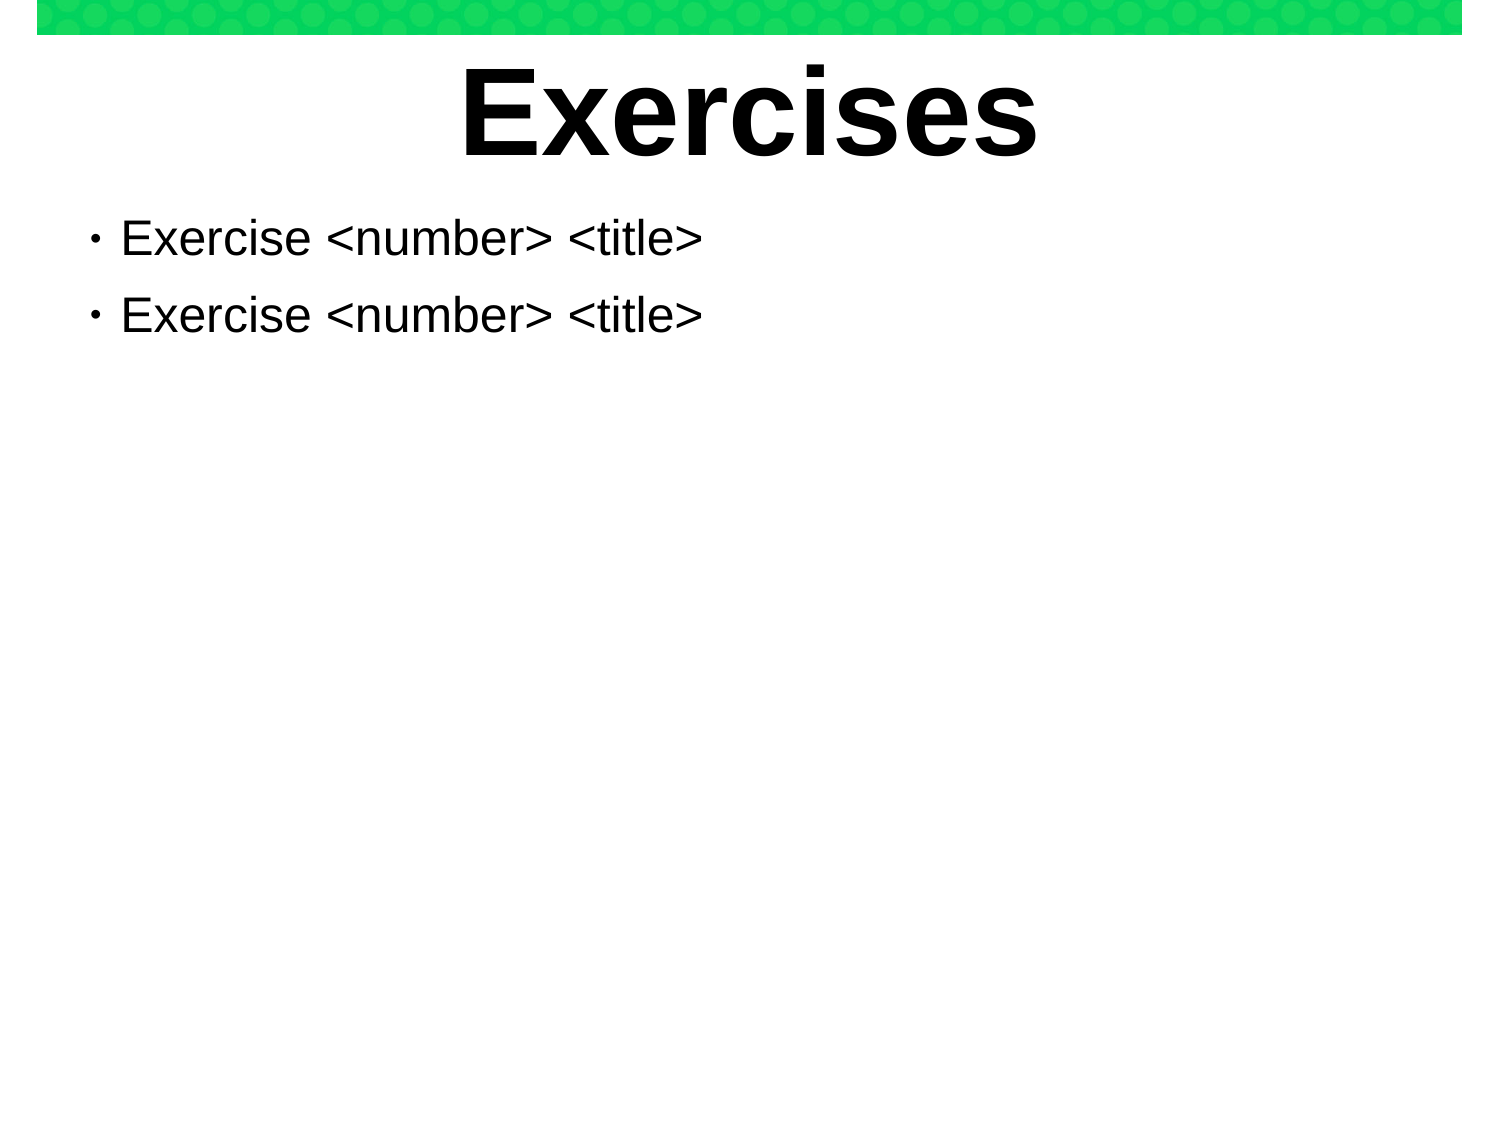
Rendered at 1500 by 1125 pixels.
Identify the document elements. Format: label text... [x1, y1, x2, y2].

picture [37, 0, 1462, 35]
list Exercise <number> <title> Exercise <number> <title> [90, 207, 1463, 1111]
title Exercises [36, 41, 1464, 205]
